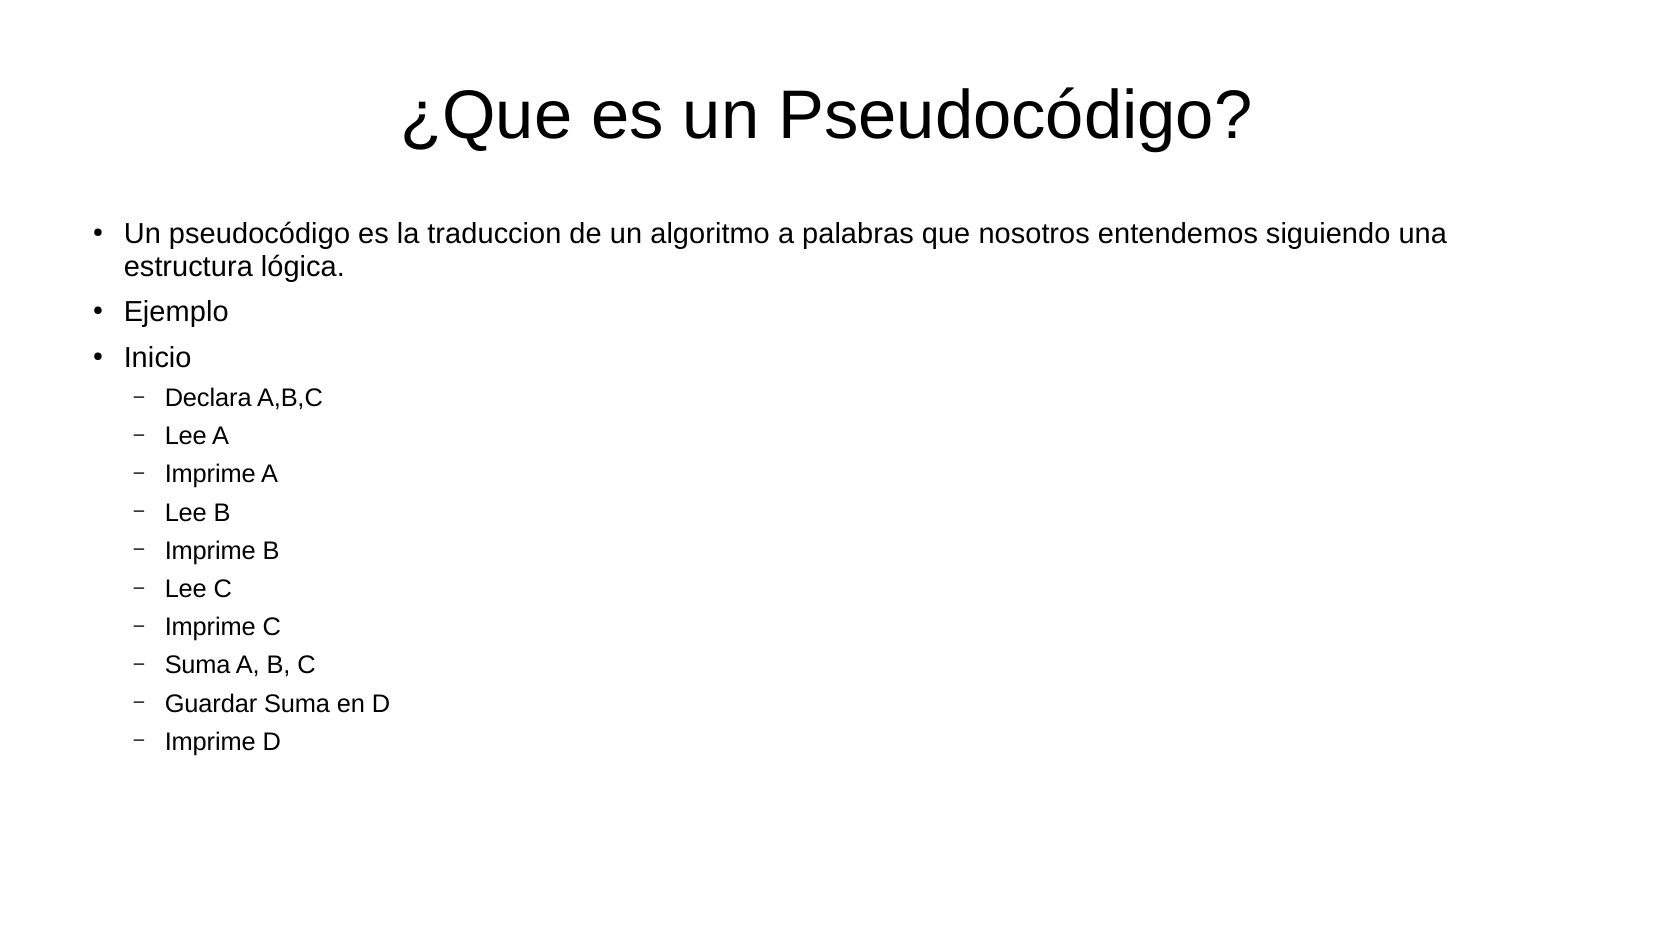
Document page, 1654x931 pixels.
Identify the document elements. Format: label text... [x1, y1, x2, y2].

list Un pseudocódigo es la traduccion de un algoritmo a palabras que nosotros entendemos siguiendo una estructura lógica. Ejemplo Inicio Declara A,B,C Lee A Imprime A Lee B Imprime B Lee C Imprime C Suma A, B, C Guardar Suma en D Imprime D [82, 217, 1571, 758]
title ¿Que es un Pseudocódigo? [82, 37, 1571, 193]
